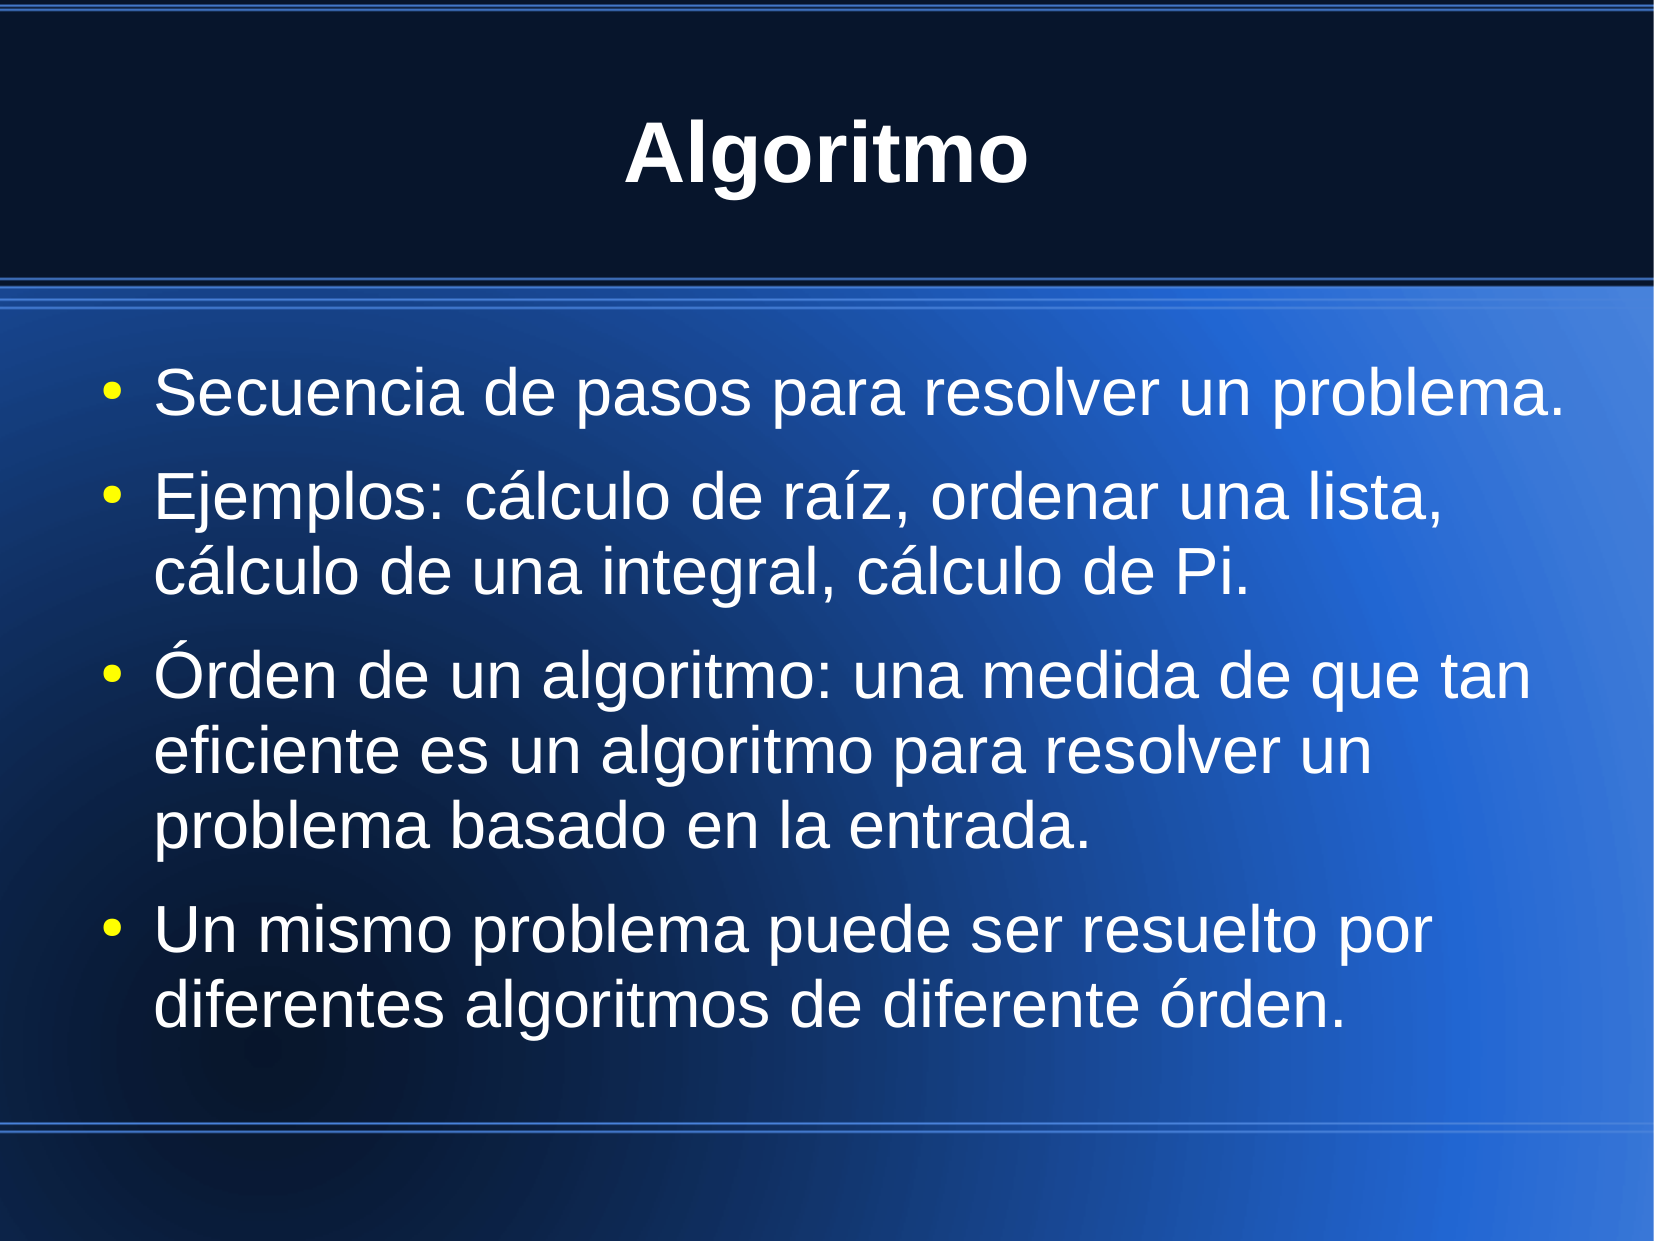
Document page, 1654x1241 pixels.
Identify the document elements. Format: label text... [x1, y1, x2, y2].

title Algoritmo [82, 49, 1571, 257]
list Secuencia de pasos para resolver un problema. Ejemplos: cálculo de raíz, ordenar una lista, cálculo de una integral, cálculo de Pi. Órden de un algoritmo: una medida de que tan eficiente es un algoritmo para resolver un problema basado en la entrada. Un mismo problema puede ser resuelto por diferentes algoritmos de diferente órden. [82, 355, 1571, 1117]
picture [0, 0, 1654, 1241]
